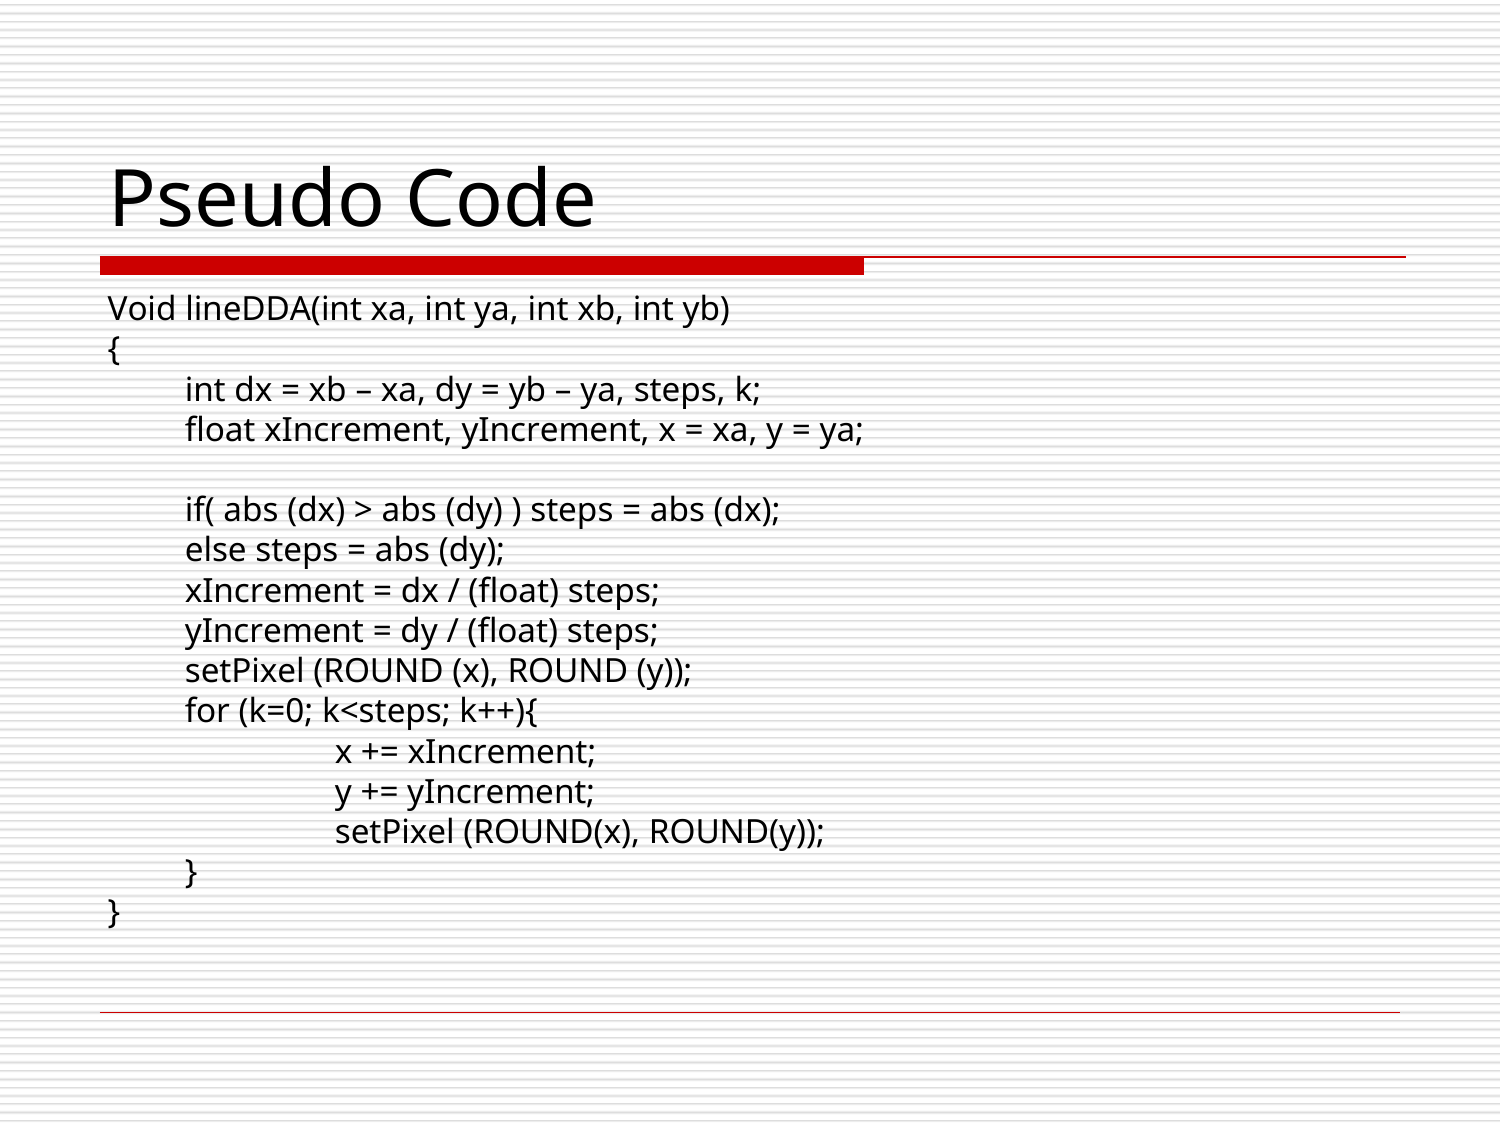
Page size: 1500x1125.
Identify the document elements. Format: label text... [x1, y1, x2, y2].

picture [0, 0, 1500, 1125]
list Void lineDDA(int xa, int ya, int xb, int yb) { int dx = xb – xa, dy = yb – ya, steps, k; float xIncrement, yIncrement, x = xa, y = ya; if( abs (dx) > abs (dy) ) steps = abs (dx); else steps = abs (dy); xIncrement = dx / (float) steps; yIncrement = dy / (float) steps; setPixel (ROUND (x), ROUND (y)); for (k=0; k<steps; k++){ x += xIncrement; y += yIncrement; setPixel (ROUND(x), ROUND(y)); } } [92, 287, 1406, 988]
title Pseudo Code [94, 50, 1407, 250]
